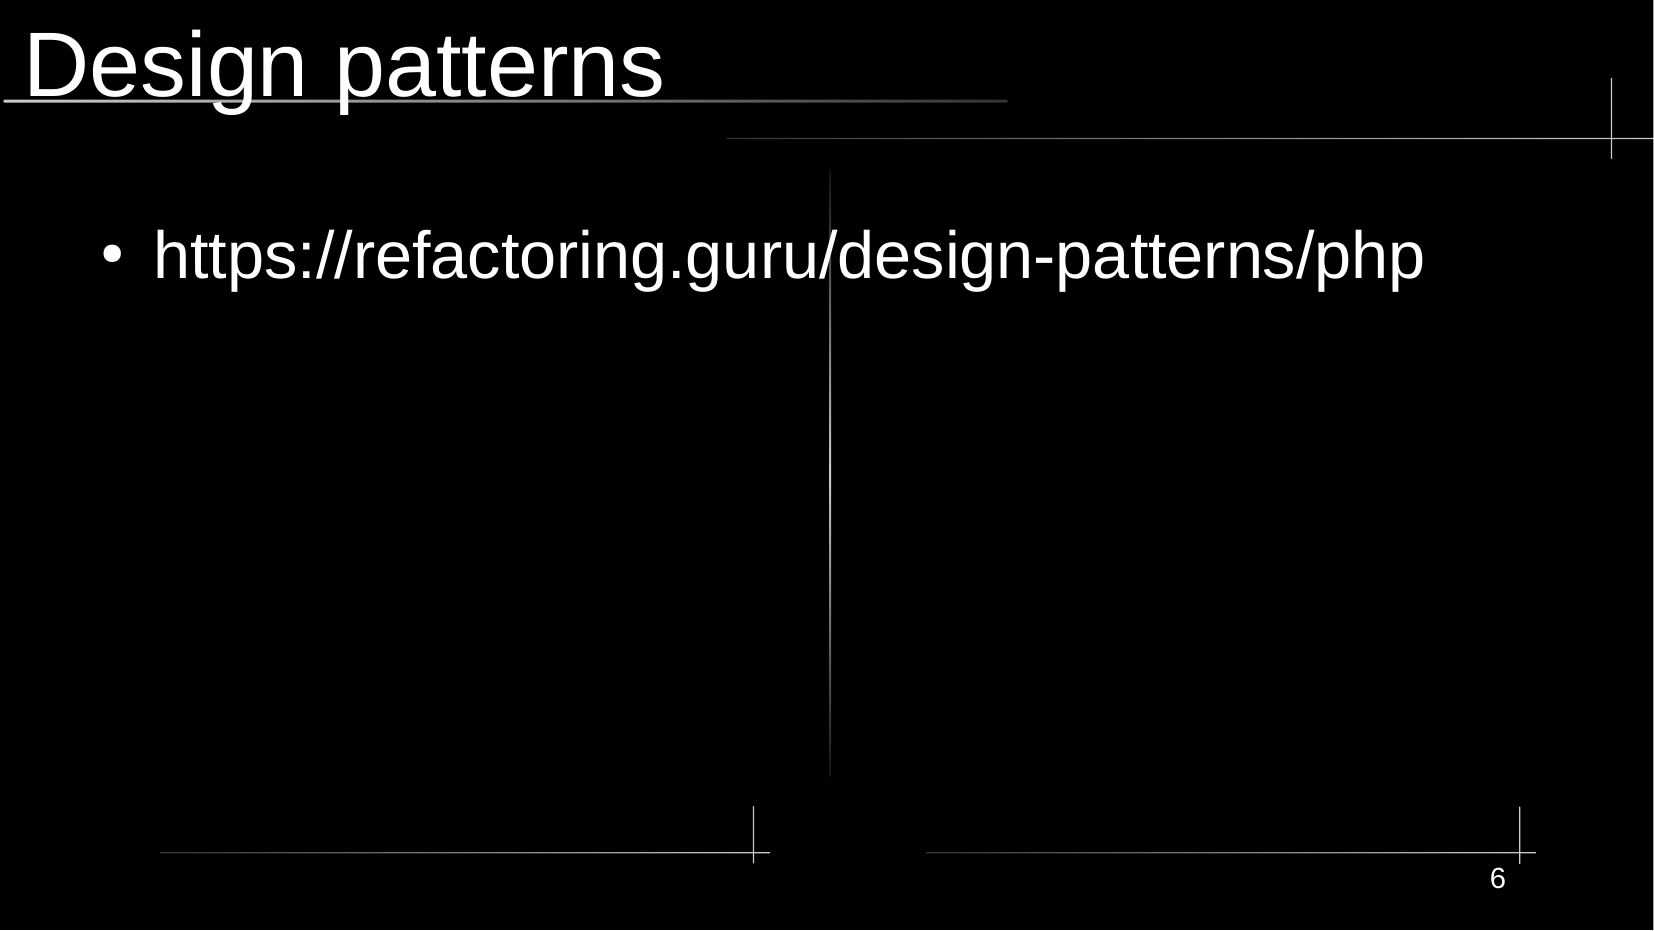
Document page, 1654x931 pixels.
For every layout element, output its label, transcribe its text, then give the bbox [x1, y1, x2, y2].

list https://refactoring.guru/design-patterns/php [82, 217, 1571, 758]
title Design patterns [23, 11, 1589, 119]
